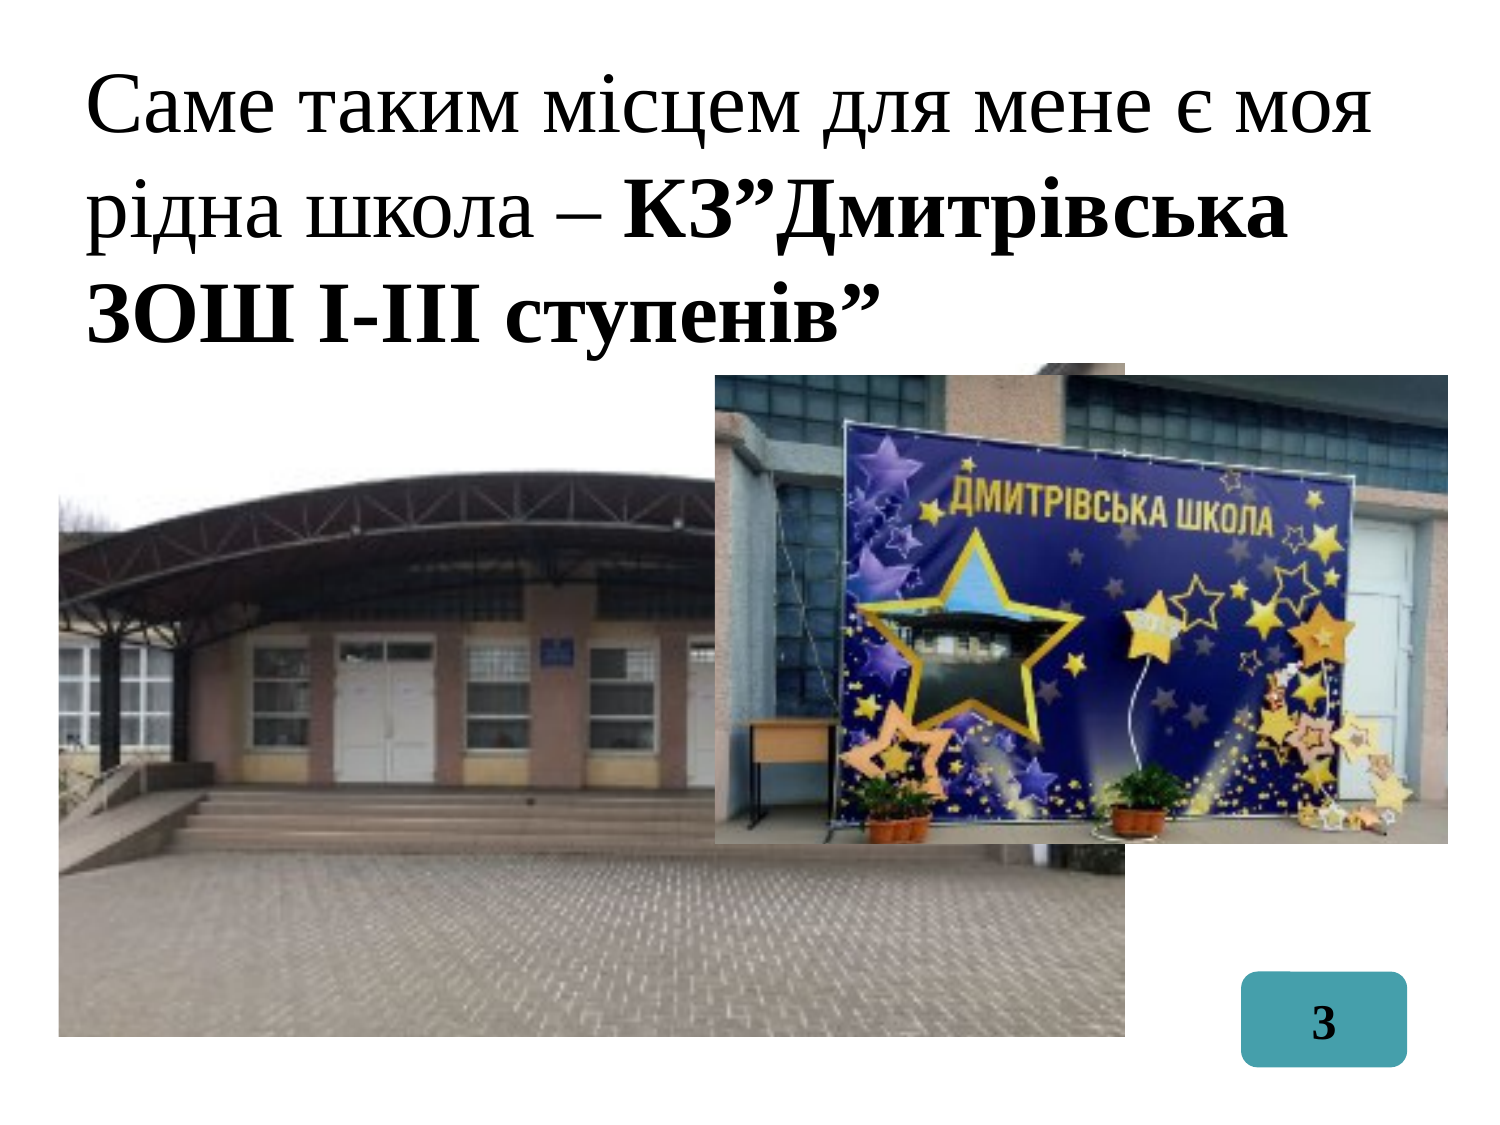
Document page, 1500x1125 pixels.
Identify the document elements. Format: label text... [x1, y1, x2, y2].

picture [58, 363, 1448, 1037]
text_box 3 [1242, 972, 1407, 1067]
title Саме таким місцем для мене є моя рідна школа – КЗ”Дмитрівська ЗОШ I-III ступенів” [70, 0, 1407, 375]
